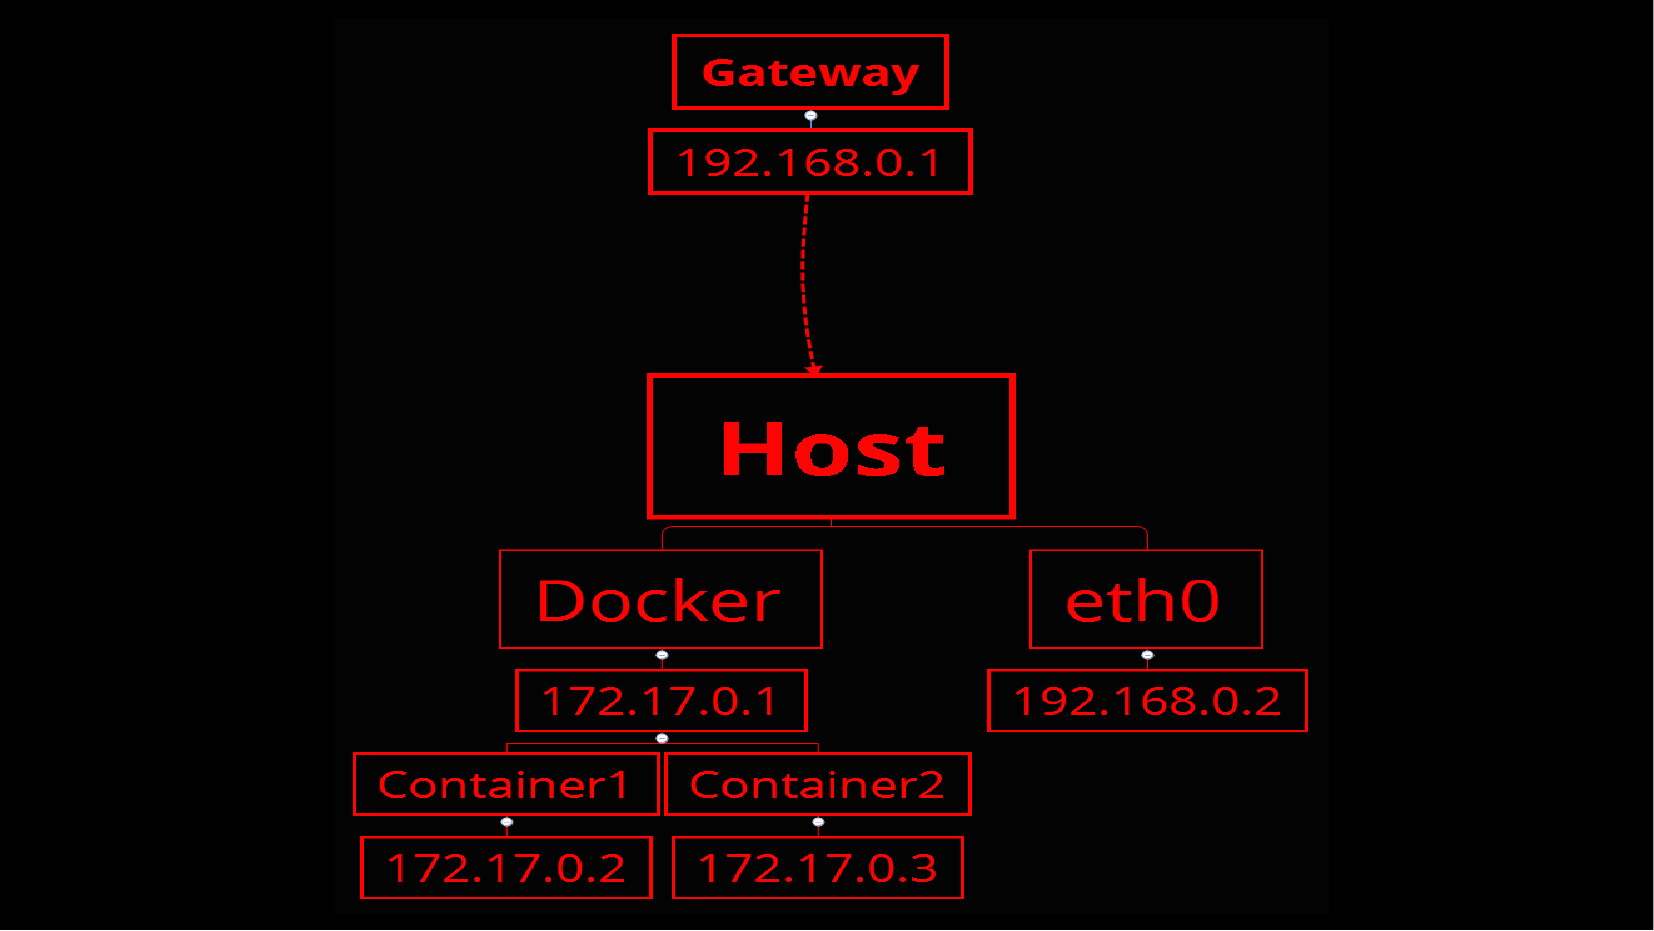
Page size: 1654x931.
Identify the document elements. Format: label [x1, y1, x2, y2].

picture [333, 19, 1329, 914]
